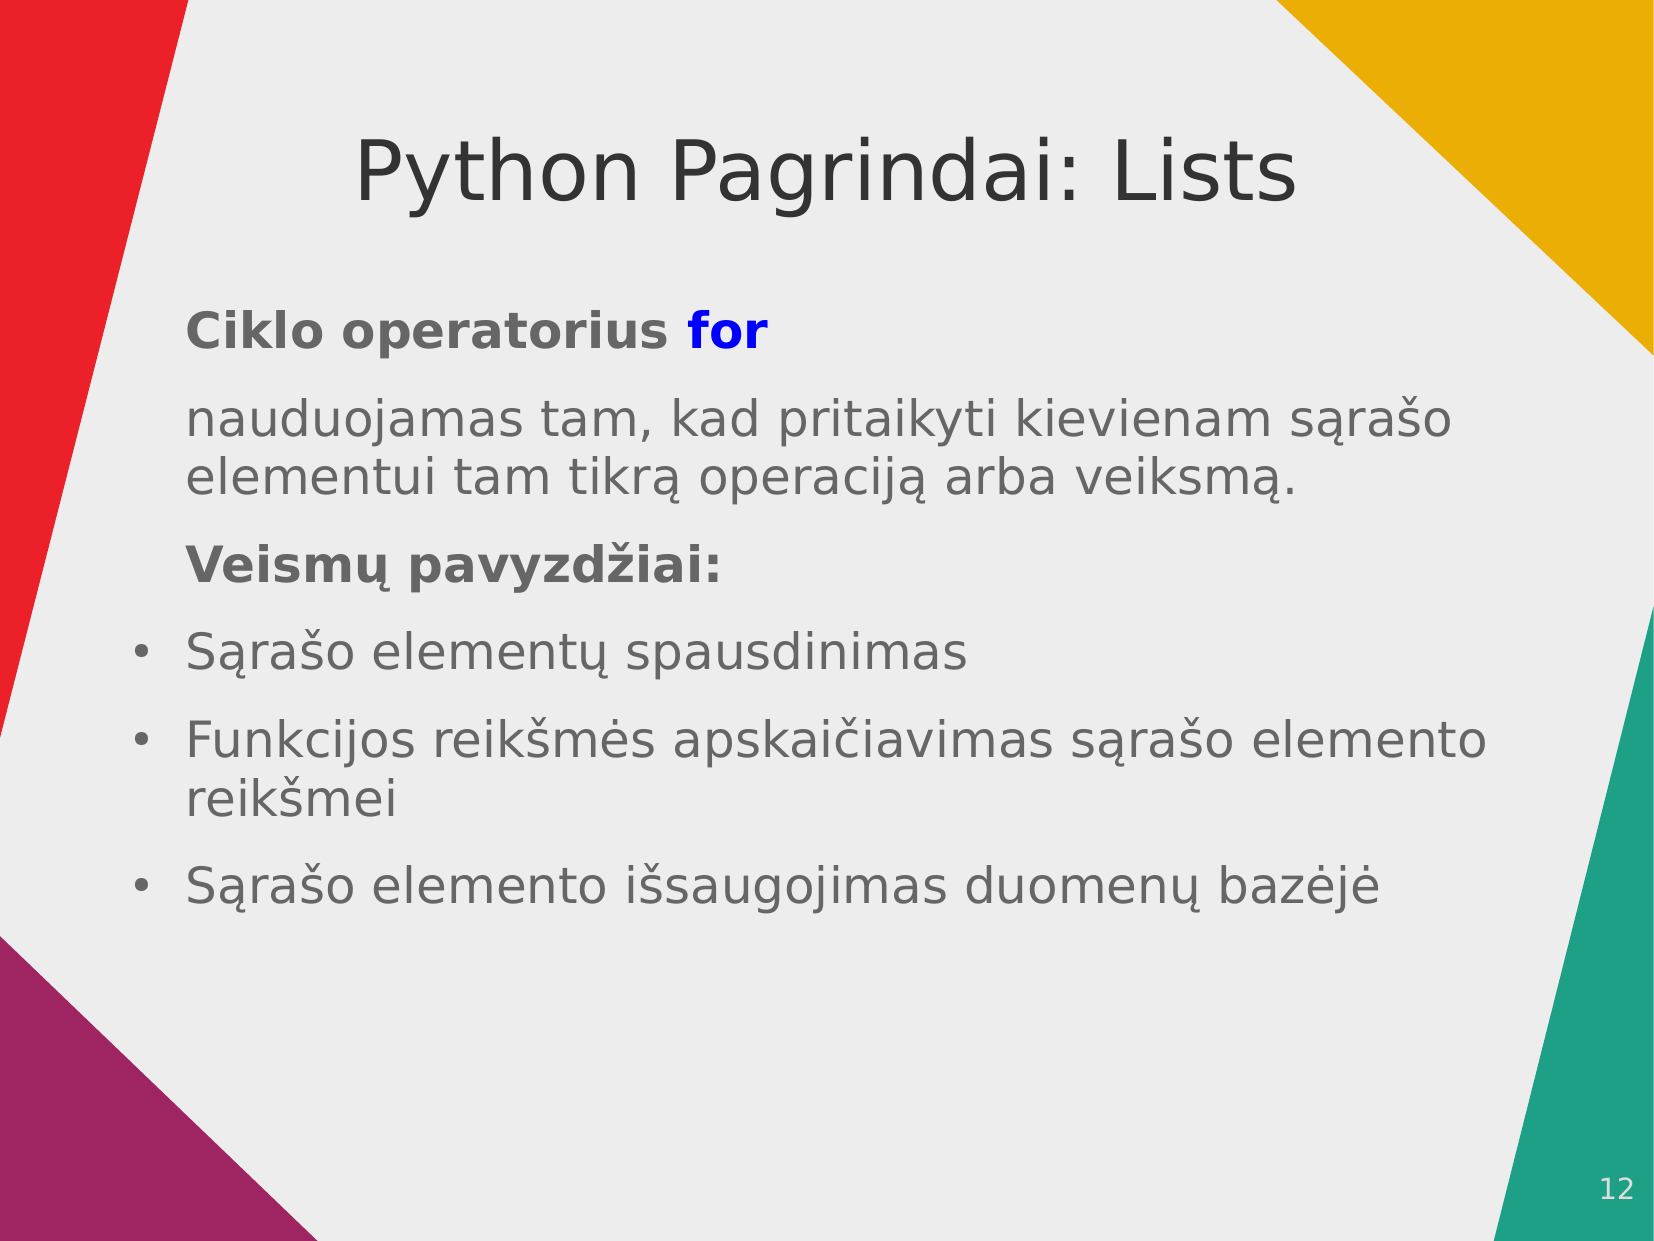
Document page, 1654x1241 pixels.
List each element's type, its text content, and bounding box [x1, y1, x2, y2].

list Ciklo operatorius for nauduojamas tam, kad pritaikyti kievienam sąrašo elementui tam tikrą operaciją arba veiksmą. Veismų pavyzdžiai: Sąrašo elementų spausdinimas Funkcijos reikšmės apskaičiavimas sąrašo elemento reikšmei Sąrašo elemento išsaugojimas duomenų bazėjė [114, 302, 1539, 1033]
title Python Pagrindai: Lists [114, 73, 1539, 271]
